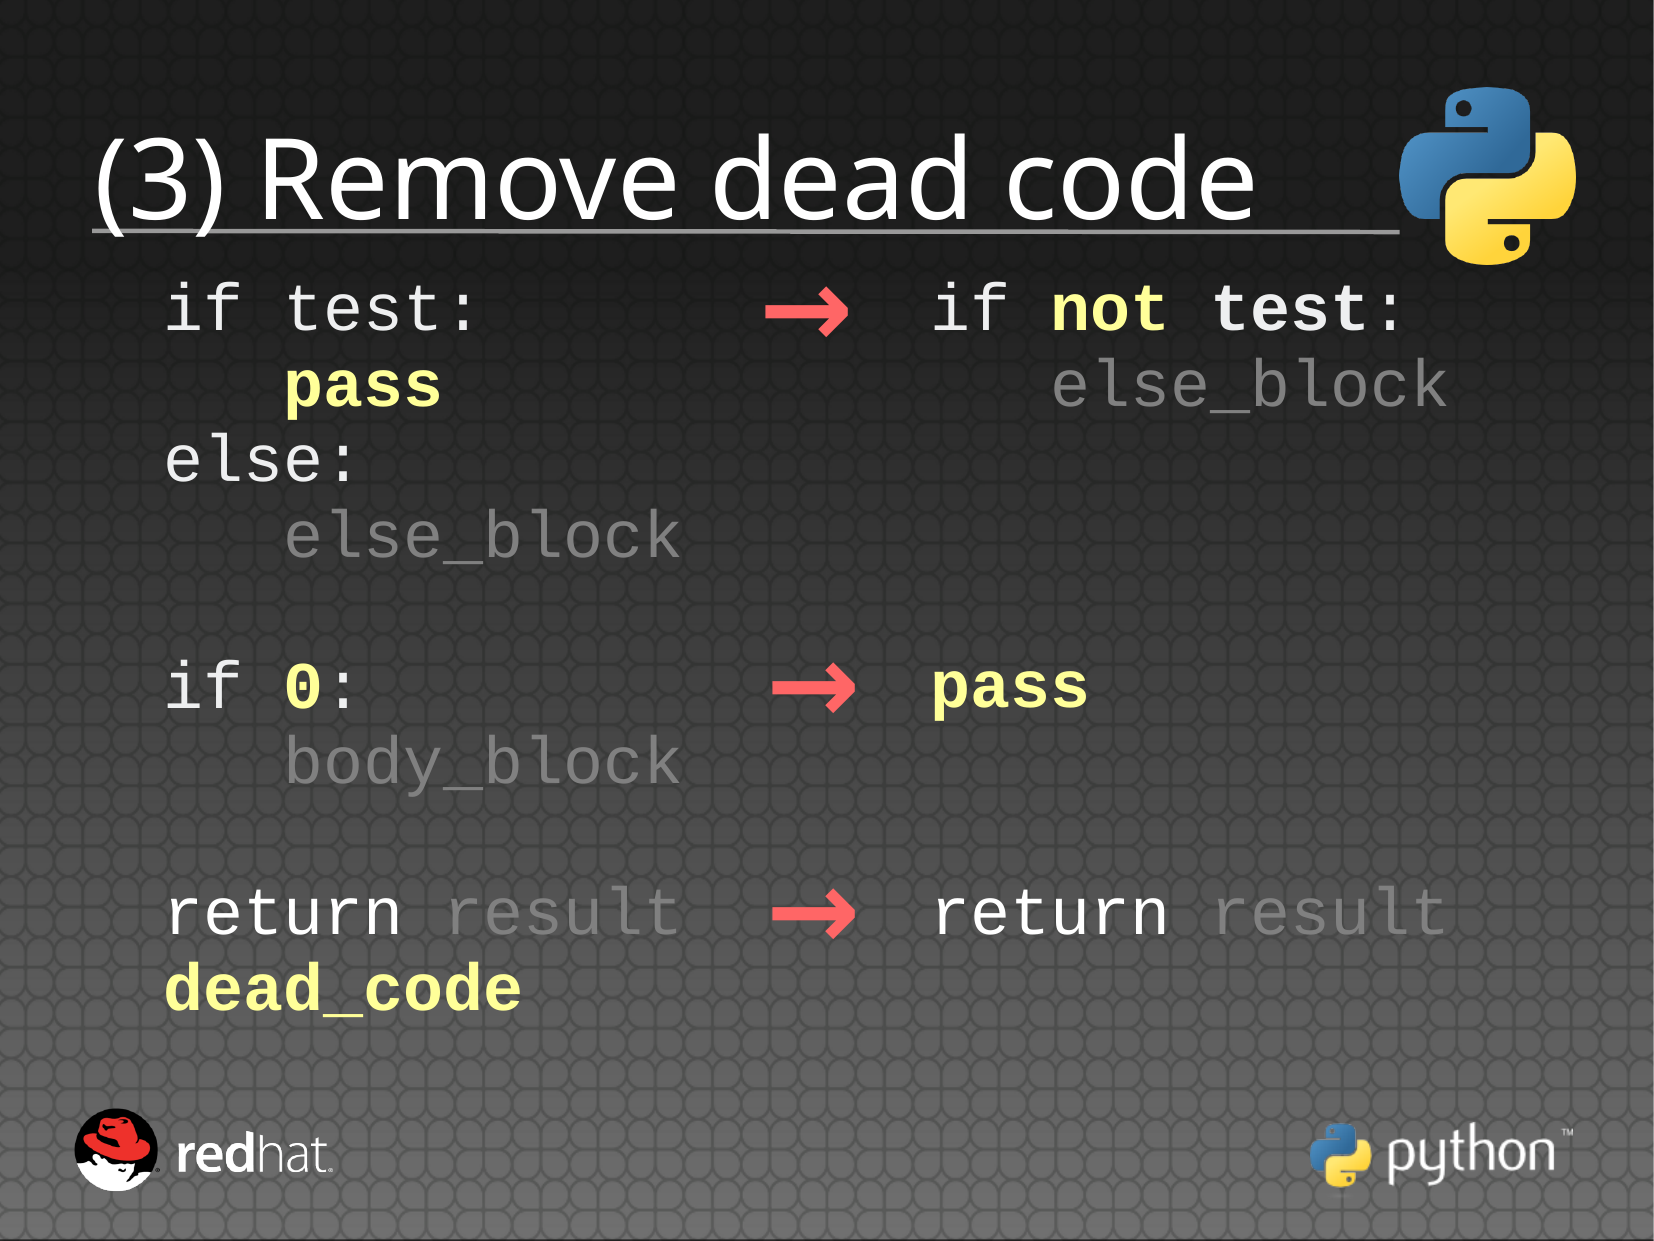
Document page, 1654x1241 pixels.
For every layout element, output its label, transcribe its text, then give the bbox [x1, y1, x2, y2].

text_box → [711, 821, 986, 1006]
picture [0, 0, 1654, 1241]
list if not test: else_block pass return result [859, 275, 1498, 1062]
title (3) Remove dead code [94, 100, 1426, 251]
text_box → [711, 595, 986, 780]
text_box → [704, 219, 979, 404]
list if test: pass else: else_block if 0: body_block return result dead_code [92, 275, 741, 1062]
